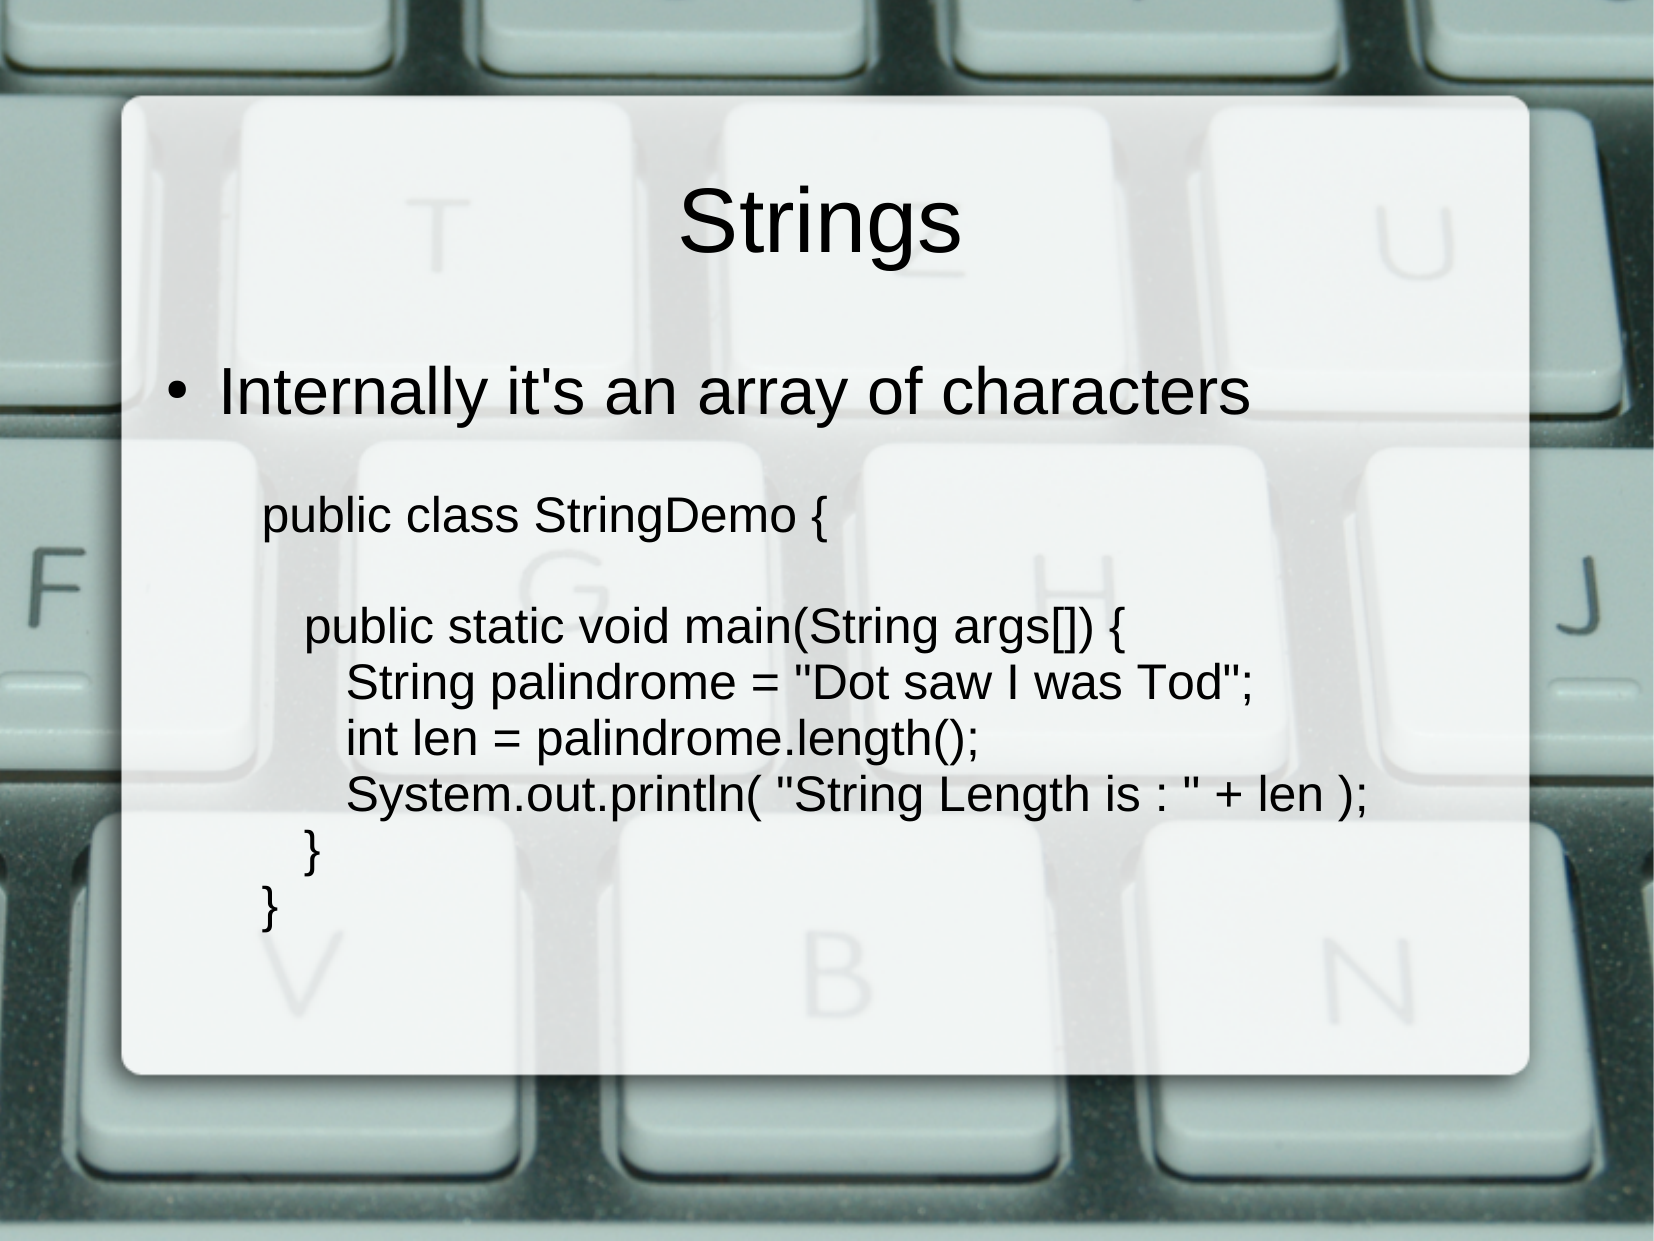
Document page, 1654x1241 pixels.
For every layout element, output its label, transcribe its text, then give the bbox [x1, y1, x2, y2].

picture [0, 0, 1654, 1241]
text_box public class StringDemo { public static void main(String args[]) { String palindrome = "Dot saw I was Tod"; int len = palindrome.length(); System.out.println( "String Length is : " + len ); } } [261, 487, 1371, 934]
title Strings [135, 117, 1506, 325]
list Internally it's an array of characters [147, 354, 1506, 1063]
